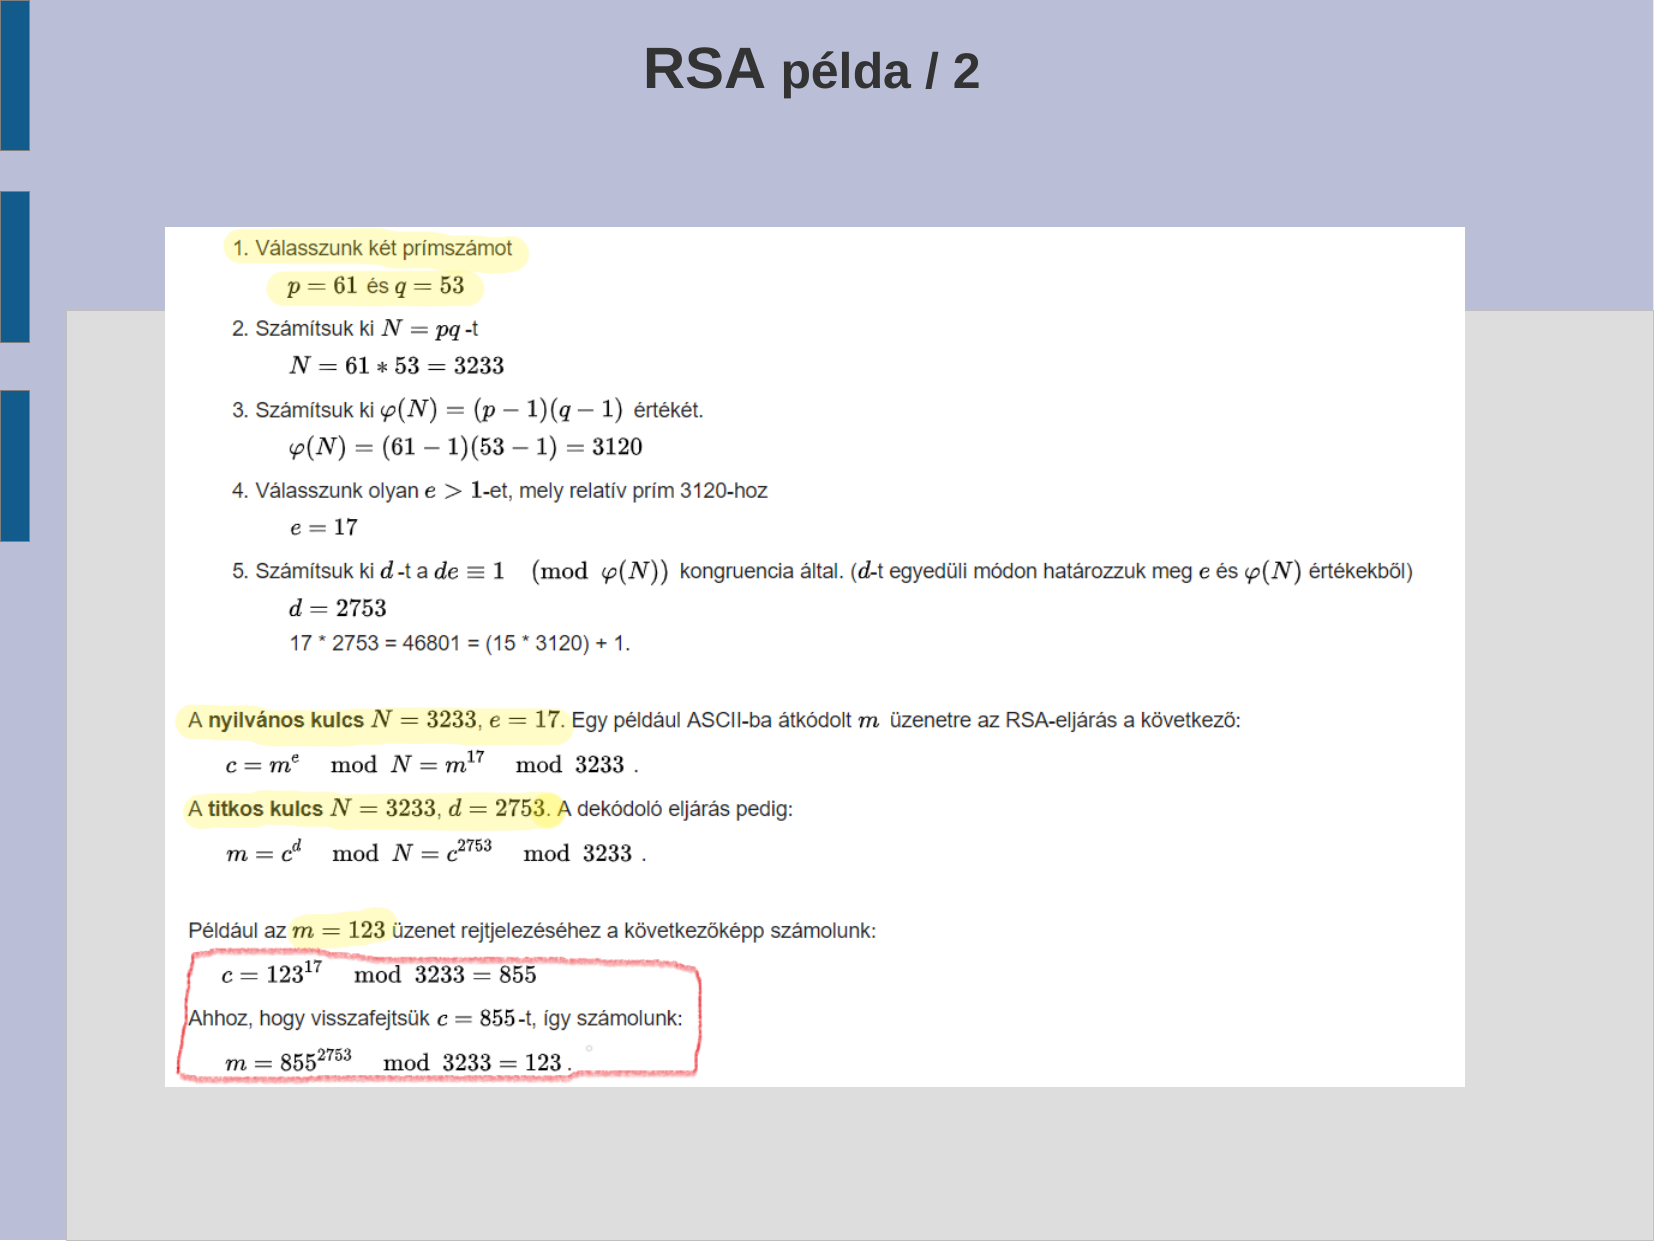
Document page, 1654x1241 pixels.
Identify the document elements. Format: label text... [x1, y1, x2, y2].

picture [165, 227, 1465, 1087]
title RSA példa / 2 [106, 0, 1519, 172]
